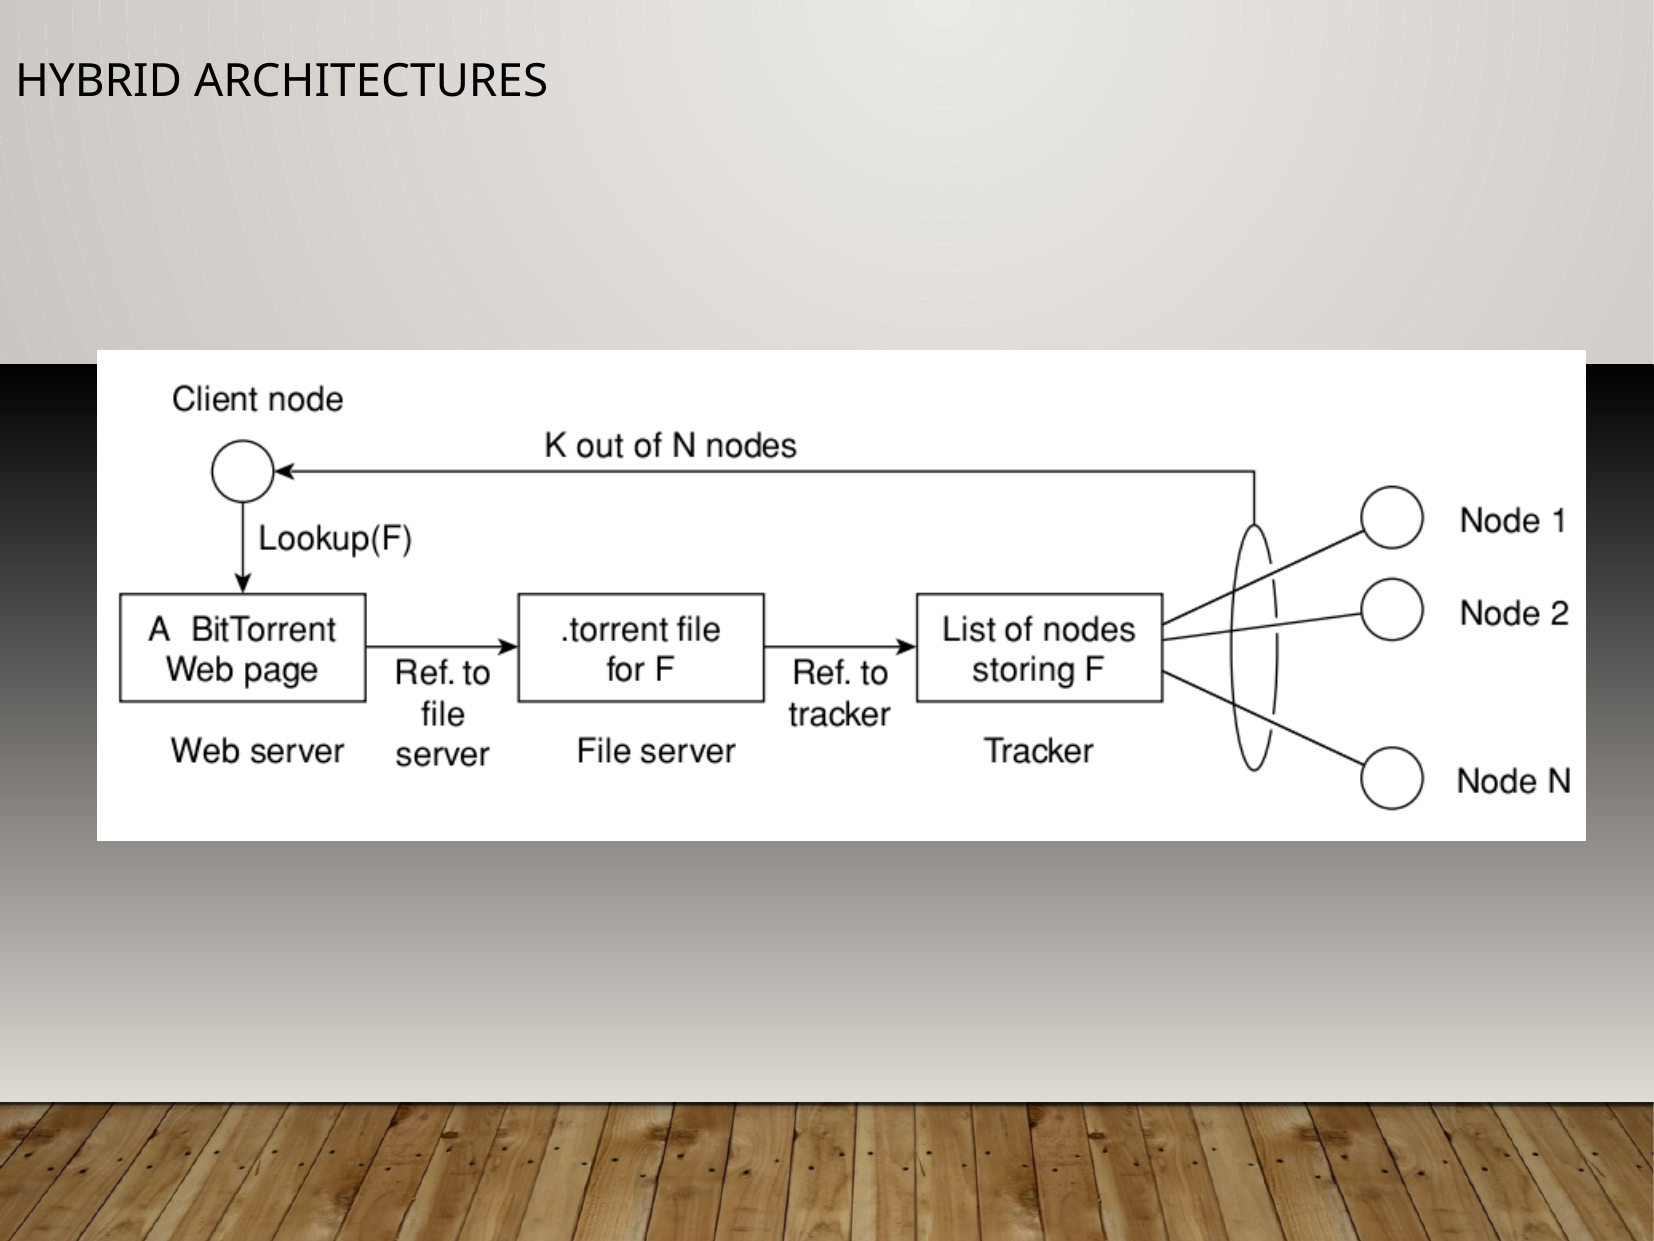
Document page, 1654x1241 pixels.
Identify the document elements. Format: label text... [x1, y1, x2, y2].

title Hybrid Architectures [0, 49, 1654, 257]
picture [97, 350, 1586, 841]
